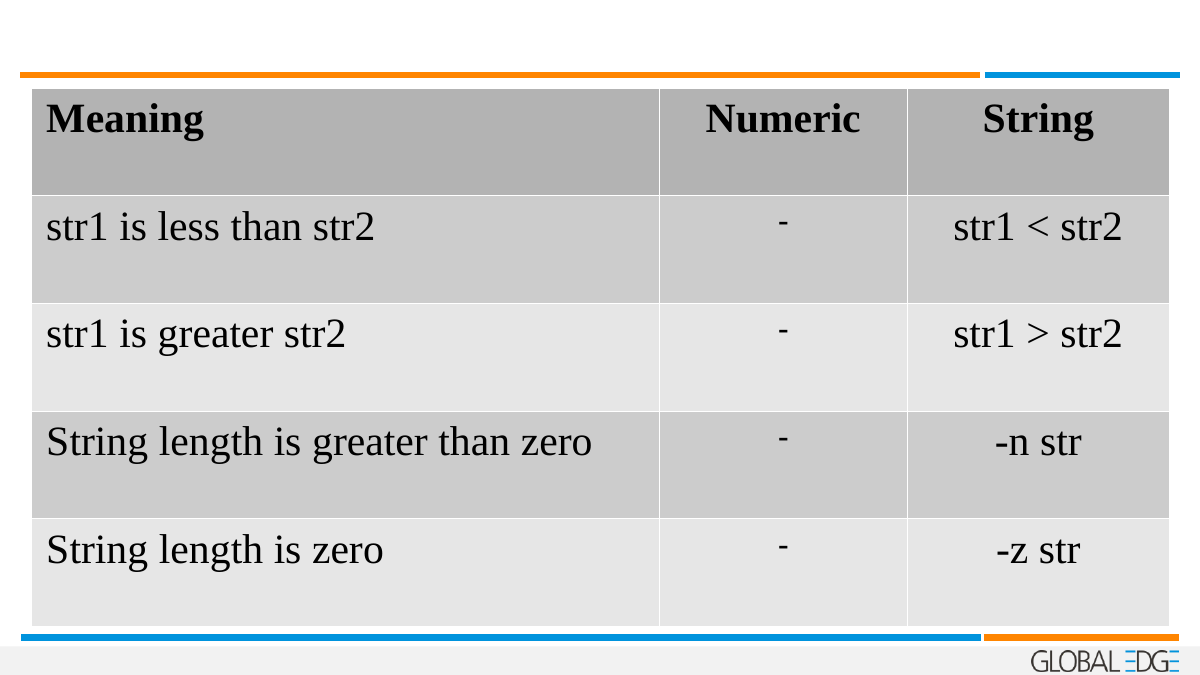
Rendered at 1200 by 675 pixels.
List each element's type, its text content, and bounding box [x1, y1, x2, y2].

table_cell str1 < str2 [908, 196, 1169, 303]
table_cell - [660, 196, 907, 303]
table_header String [908, 89, 1169, 195]
table_cell - [660, 412, 907, 518]
table_cell - [660, 519, 907, 626]
table_cell - [660, 304, 907, 411]
picture [1031, 650, 1179, 672]
table_header Numeric [660, 89, 907, 195]
table_header Meaning [32, 89, 659, 195]
table_cell str1 is greater str2 [32, 304, 659, 411]
table_cell String length is greater than zero [32, 412, 659, 518]
table_cell -z str [908, 519, 1169, 626]
table_cell str1 > str2 [908, 304, 1169, 411]
table_cell -n str [908, 412, 1169, 518]
table_cell String length is zero [32, 519, 659, 626]
table_cell str1 is less than str2 [32, 196, 659, 303]
